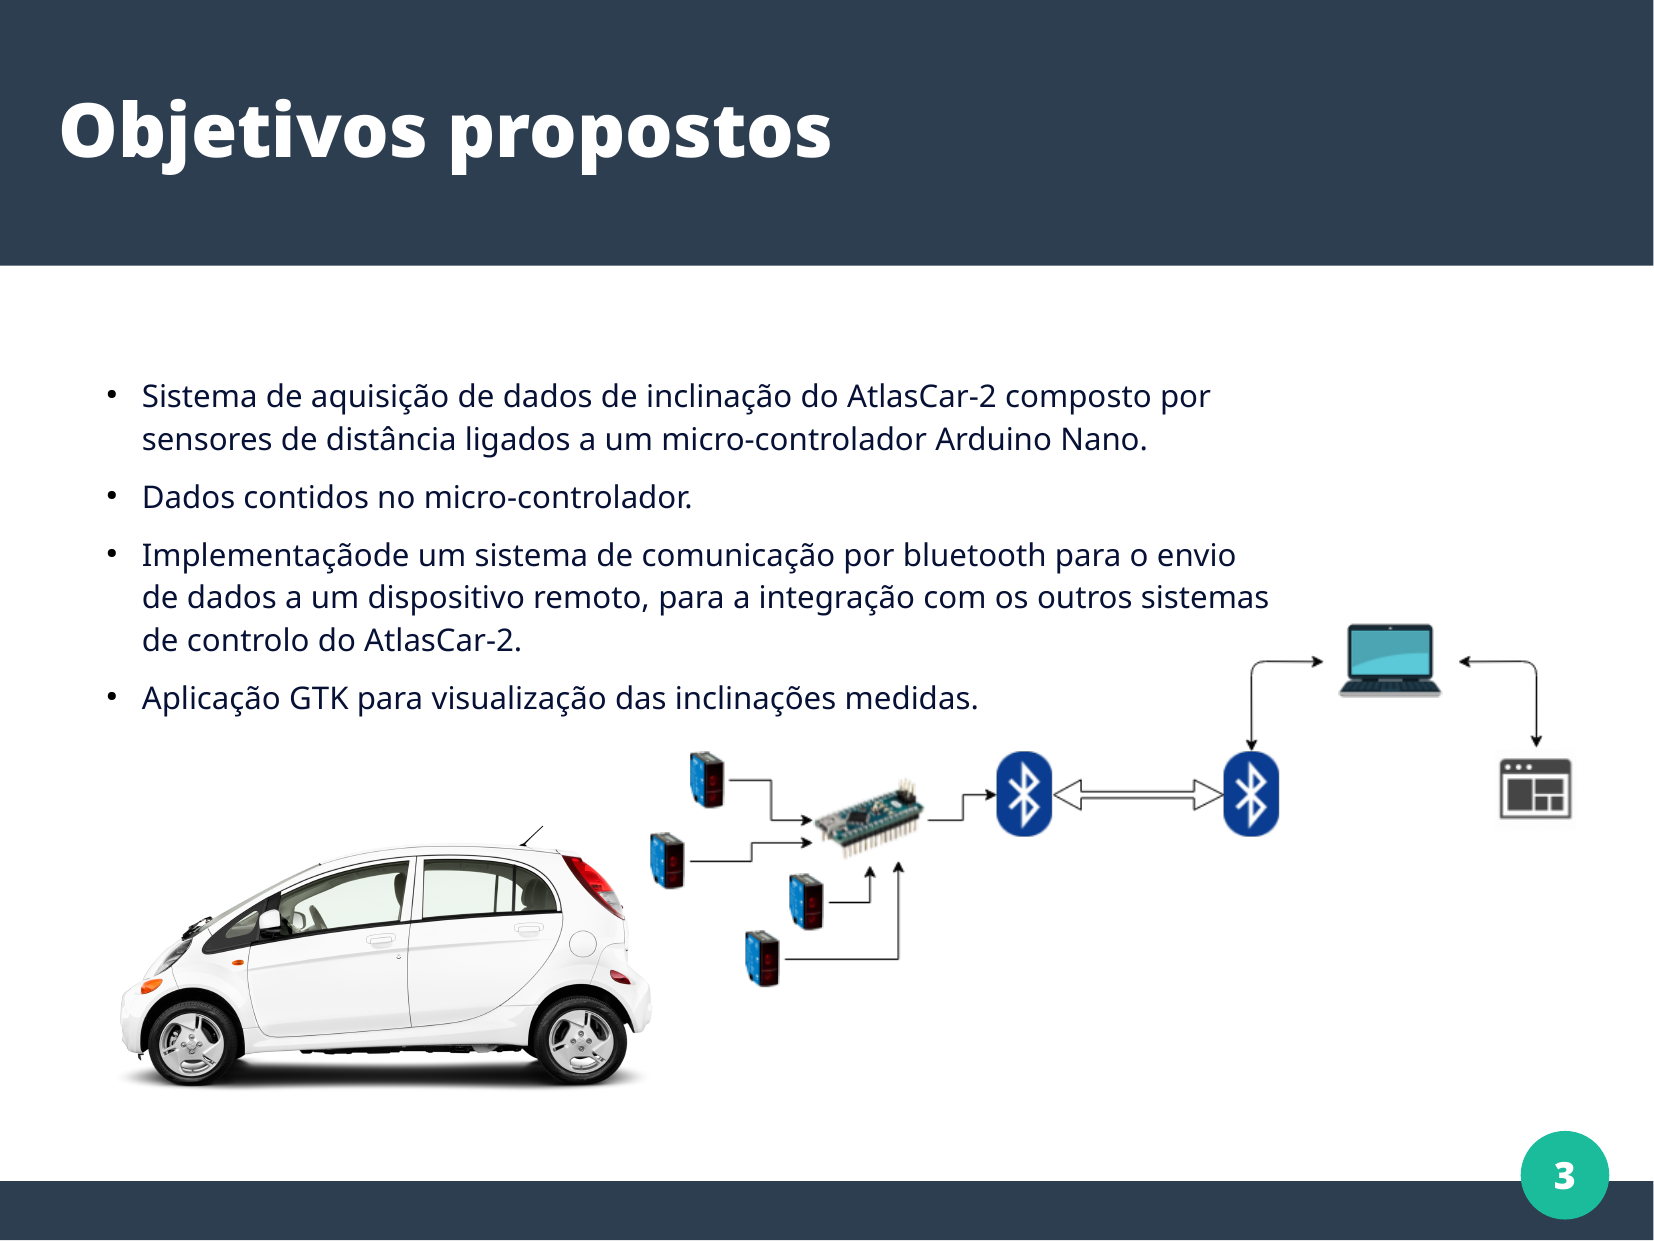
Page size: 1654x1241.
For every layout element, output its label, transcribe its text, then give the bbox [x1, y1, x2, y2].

title Objetivos propostos [59, 49, 1595, 207]
text_box Sistema de aquisição de dados de inclinação do AtlasCar-2 composto por sensores de distância ligados a um micro-controlador Arduino Nano. Dados contidos no micro-controlador. Implementaçãode um sistema de comunicação por bluetooth para o envio de dados a um dispositivo remoto, para a integração com os outros sistemas de controlo do AtlasCar-2. Aplicação GTK para visualização das inclinações medidas. [91, 315, 1291, 712]
picture [90, 604, 1580, 1154]
